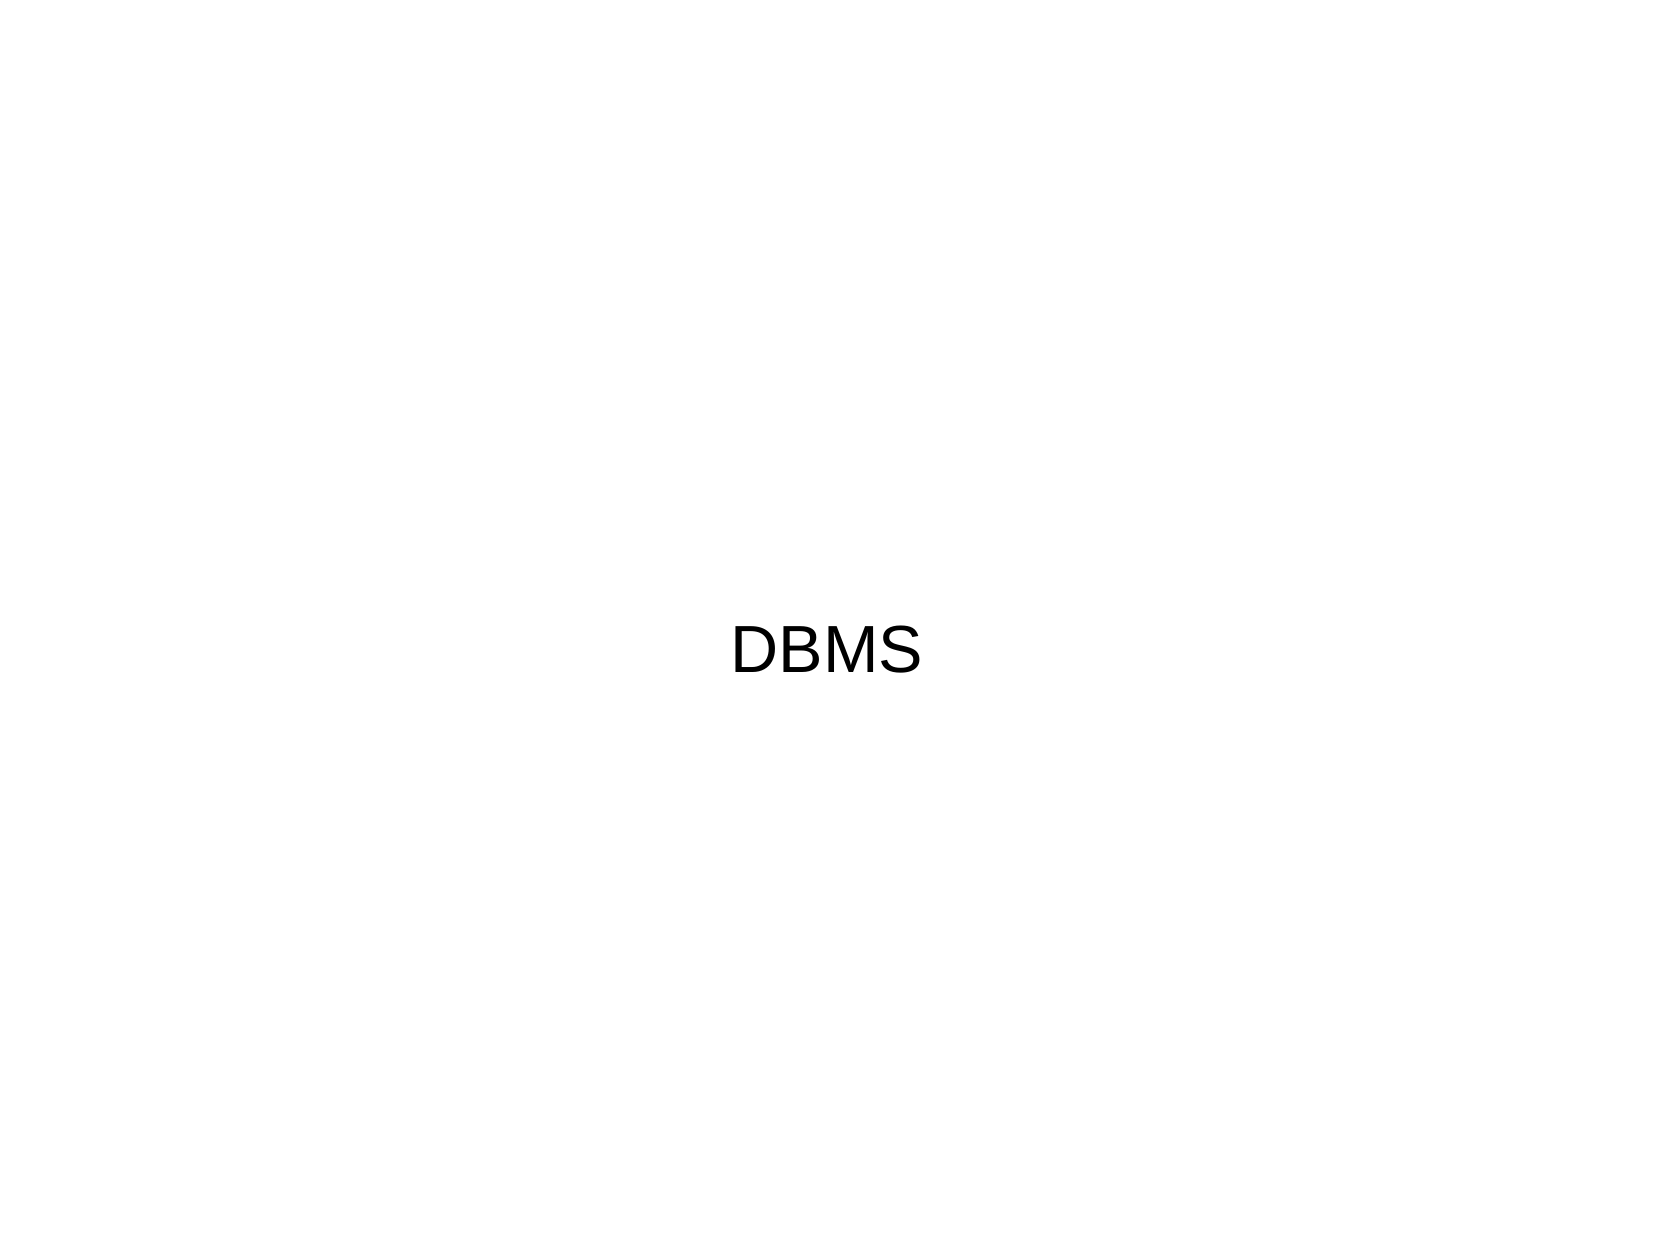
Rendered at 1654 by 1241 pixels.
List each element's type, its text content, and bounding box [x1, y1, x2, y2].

subtitle DBMS [82, 290, 1571, 1010]
